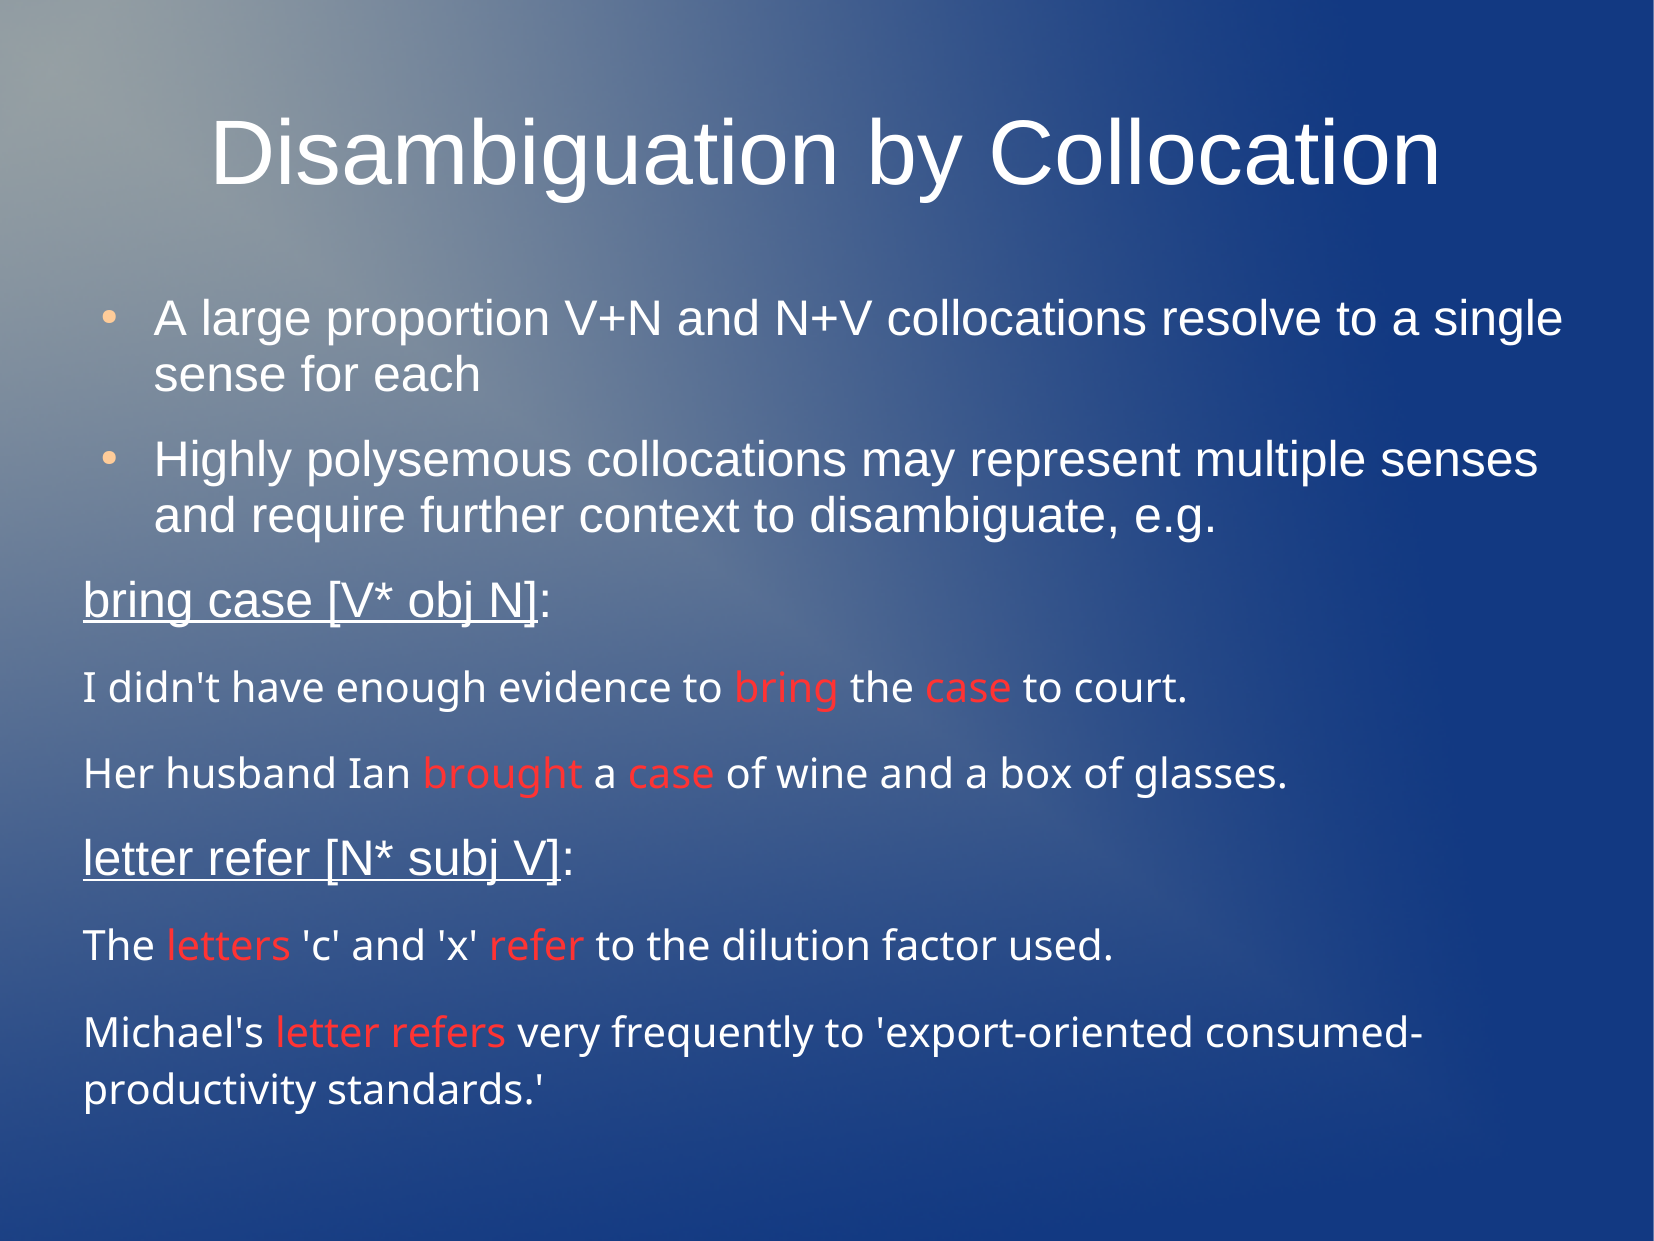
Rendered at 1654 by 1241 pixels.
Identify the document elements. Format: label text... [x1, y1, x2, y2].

title Disambiguation by Collocation [82, 49, 1571, 257]
picture [0, 0, 1654, 1241]
list A large proportion V+N and N+V collocations resolve to a single sense for each Highly polysemous collocations may represent multiple senses and require further context to disambiguate, e.g. bring case [V* obj N]: I didn't have enough evidence to bring the case to court. Her husband Ian brought a case of wine and a box of glasses. letter refer [N* subj V]: The letters 'c' and 'x' refer to the dilution factor used. Michael's letter refers very frequently to 'export-oriented consumed-productivity standards.' [82, 290, 1571, 1196]
